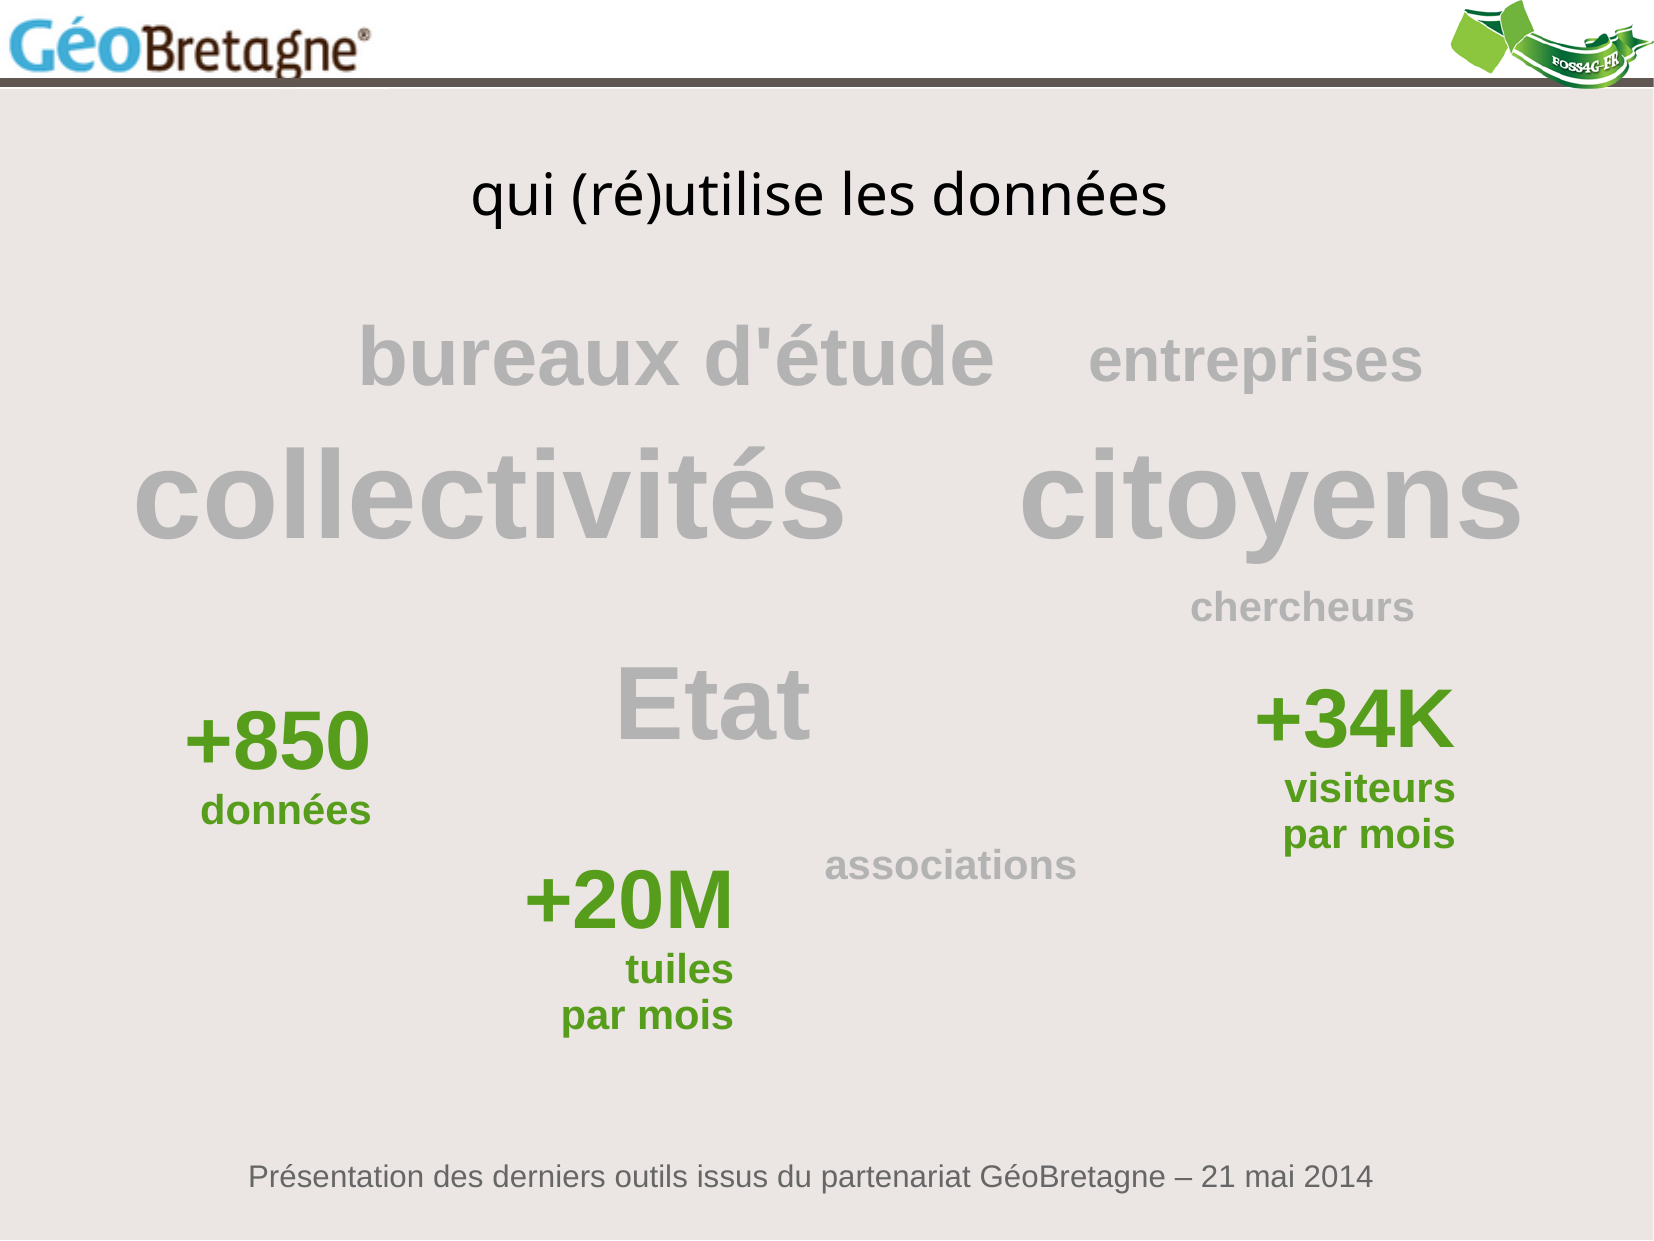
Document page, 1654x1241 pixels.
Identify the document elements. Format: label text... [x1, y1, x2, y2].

text_box +20M tuiles par mois [509, 845, 750, 1049]
text_box bureaux d'étude [342, 302, 1012, 411]
text_box associations [809, 834, 1093, 938]
text_box chercheurs [1175, 576, 1431, 680]
text_box Etat [600, 637, 827, 849]
picture [0, 0, 388, 78]
text_box entreprises [1073, 317, 1440, 421]
title qui (ré)utilise les données [177, 56, 1477, 250]
text_box citoyens [1003, 417, 1541, 594]
text_box +850 données [169, 686, 387, 842]
text_box +34K visiteurs par mois [1240, 664, 1471, 868]
text_box collectivités [118, 417, 864, 573]
picture [1449, 0, 1654, 89]
